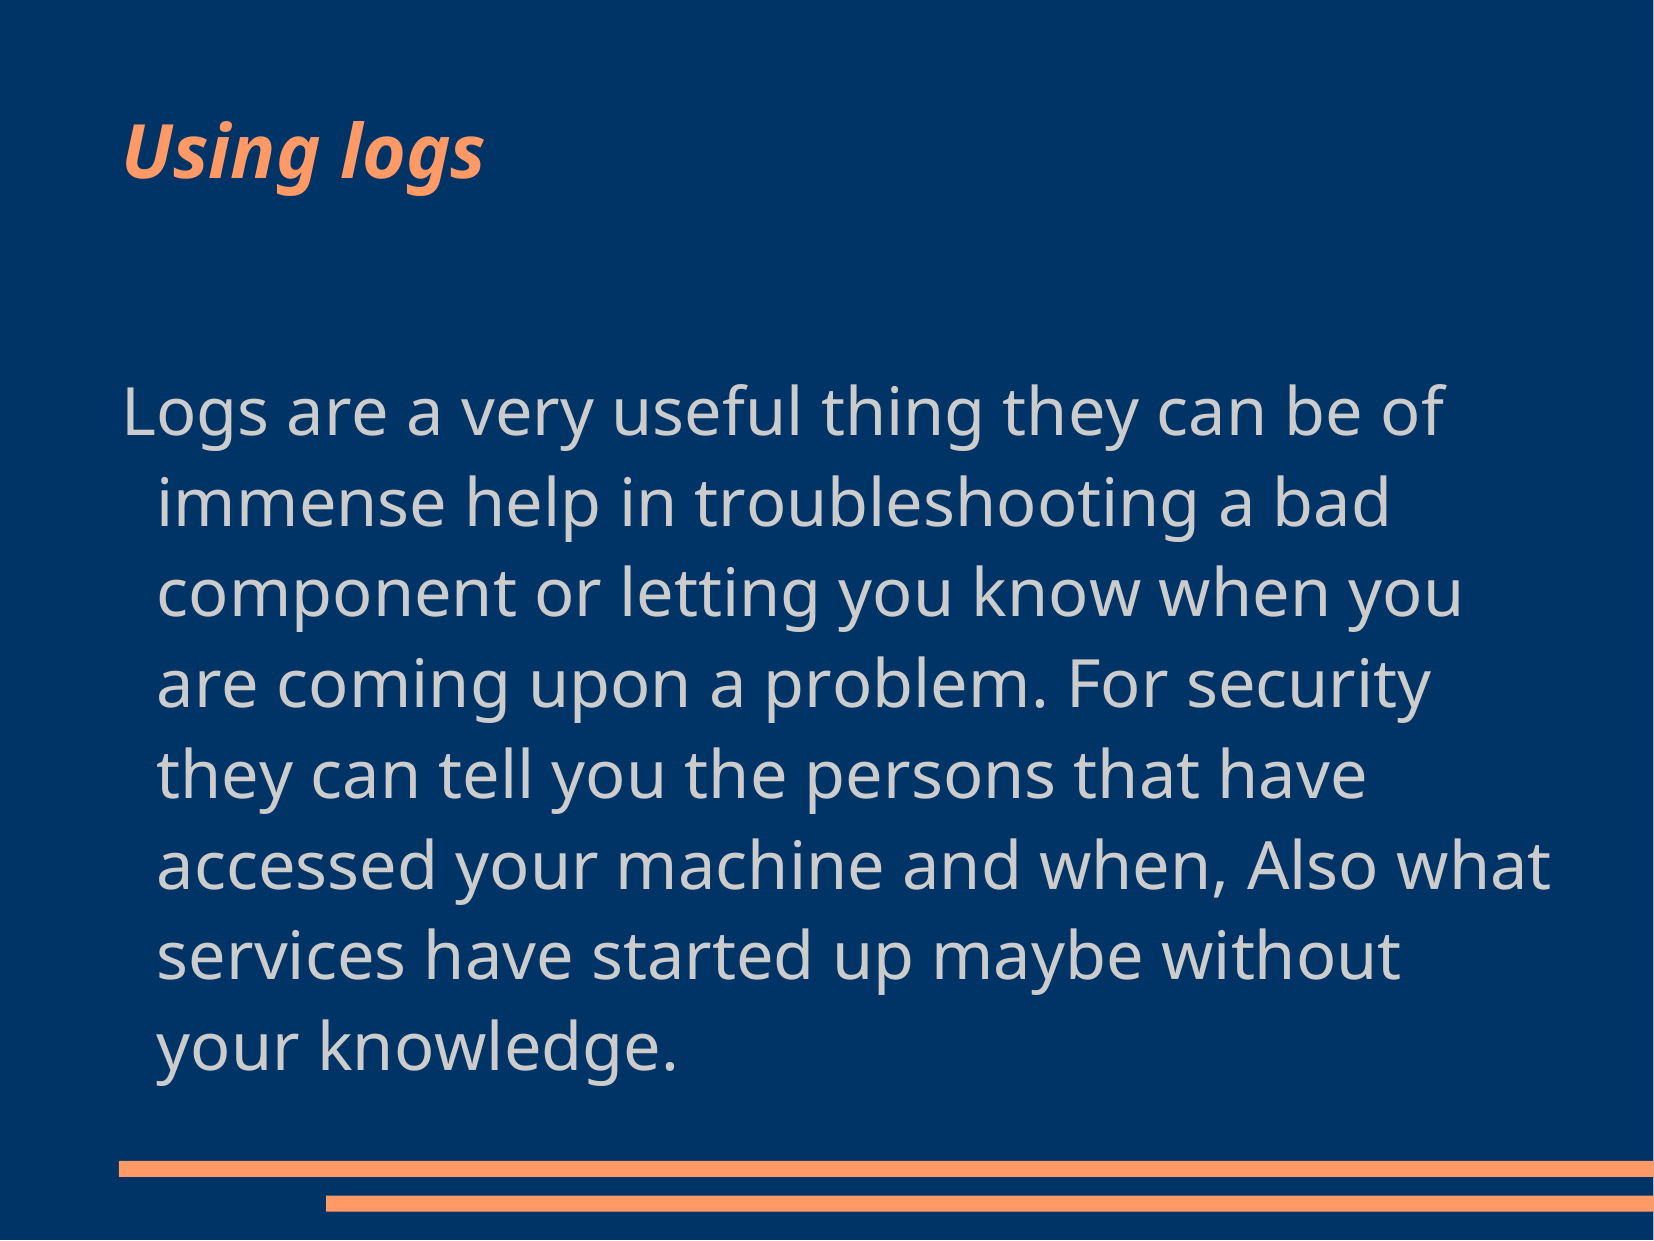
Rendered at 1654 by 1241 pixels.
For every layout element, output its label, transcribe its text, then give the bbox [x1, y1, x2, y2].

subtitle Logs are a very useful thing they can be of immense help in troubleshooting a bad component or letting you know when you are coming upon a problem. For security they can tell you the persons that have accessed your machine and when, Also what services have started up maybe without your knowledge. [121, 322, 1561, 1133]
title Using logs [121, 46, 1534, 254]
